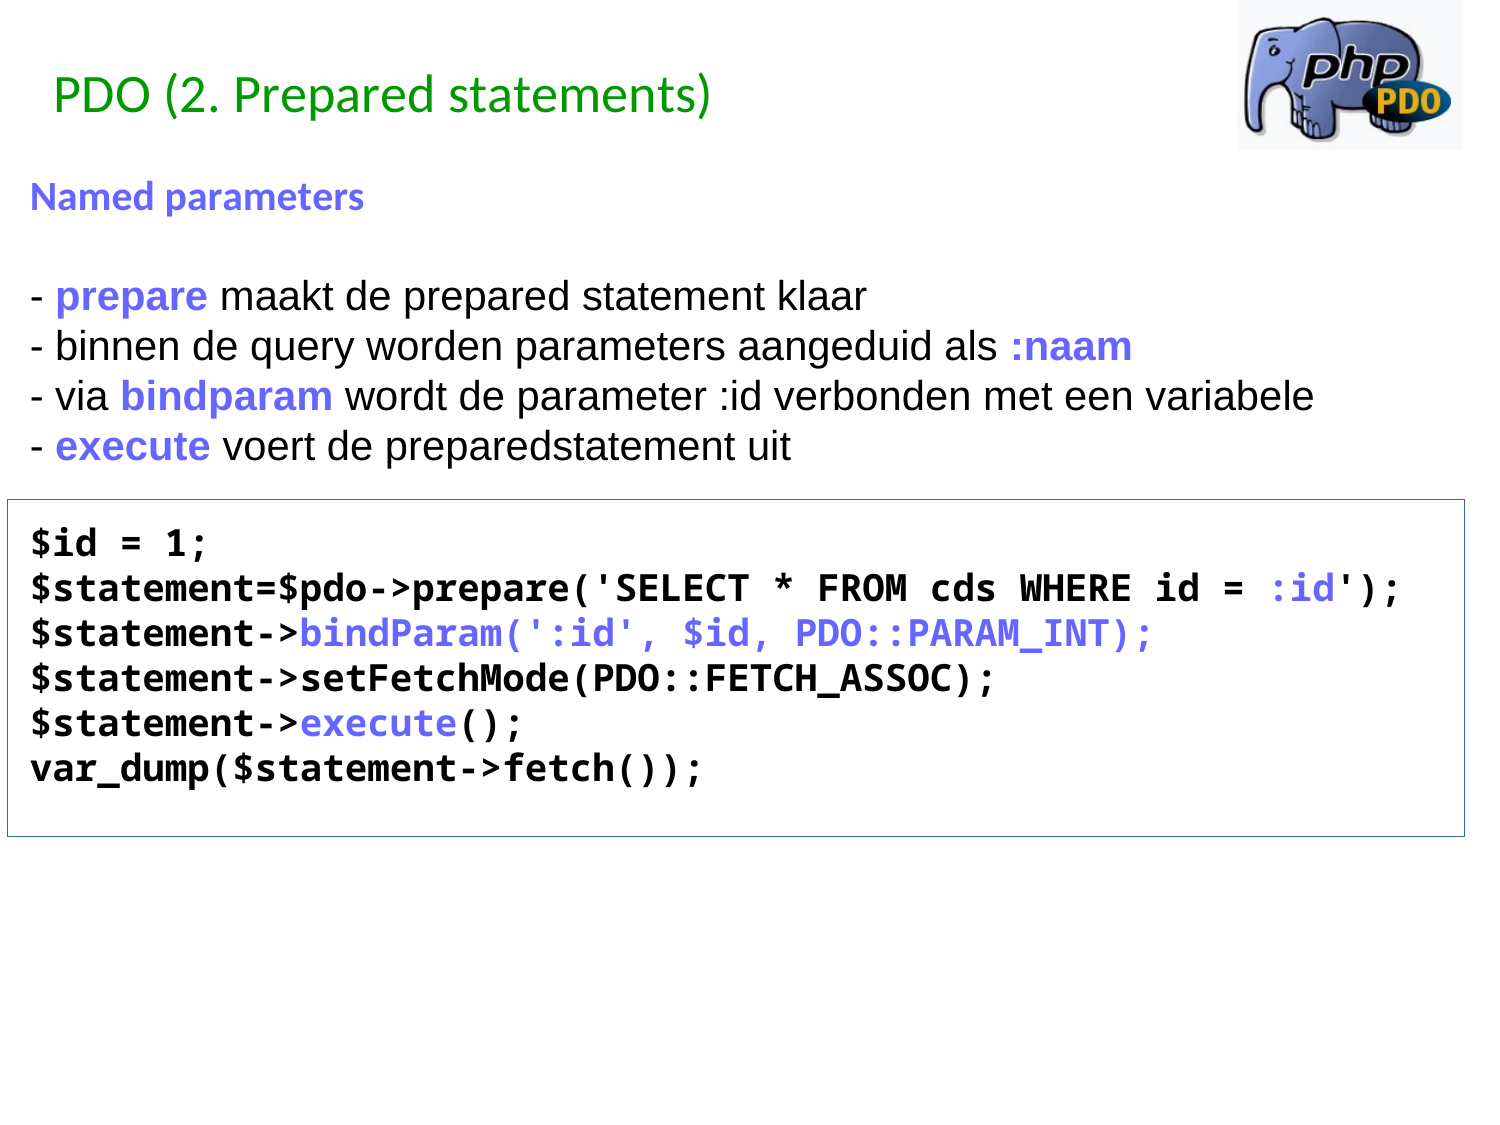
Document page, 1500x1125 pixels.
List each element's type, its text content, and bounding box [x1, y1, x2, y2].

text_box Named parameters - prepare maakt de prepared statement klaar - binnen de query worden parameters aangeduid als :naam - via bindparam wordt de parameter :id verbonden met een variabele - execute voert de preparedstatement uit $id = 1; $statement=$pdo->prepare('SELECT * FROM cds WHERE id = :id'); $statement->bindParam(':id', $id, PDO::PARAM_INT); $statement->setFetchMode(PDO::FETCH_ASSOC); $statement->execute(); var_dump($statement->fetch()); [15, 500, 1464, 836]
text_box PDO (2. Prepared statements) [39, 51, 1237, 131]
picture [1237, 0, 1463, 150]
text_box Named parameters - prepare maakt de prepared statement klaar - binnen de query worden parameters aangeduid als :naam - via bindparam wordt de parameter :id verbonden met een variabele - execute voert de preparedstatement uit $id = 1; $statement=$pdo->prepare('SELECT * FROM cds WHERE id = :id'); $statement->bindParam(':id', $id, PDO::PARAM_INT); $statement->setFetchMode(PDO::FETCH_ASSOC); $statement->execute(); var_dump($statement->fetch()); [15, 161, 1500, 927]
